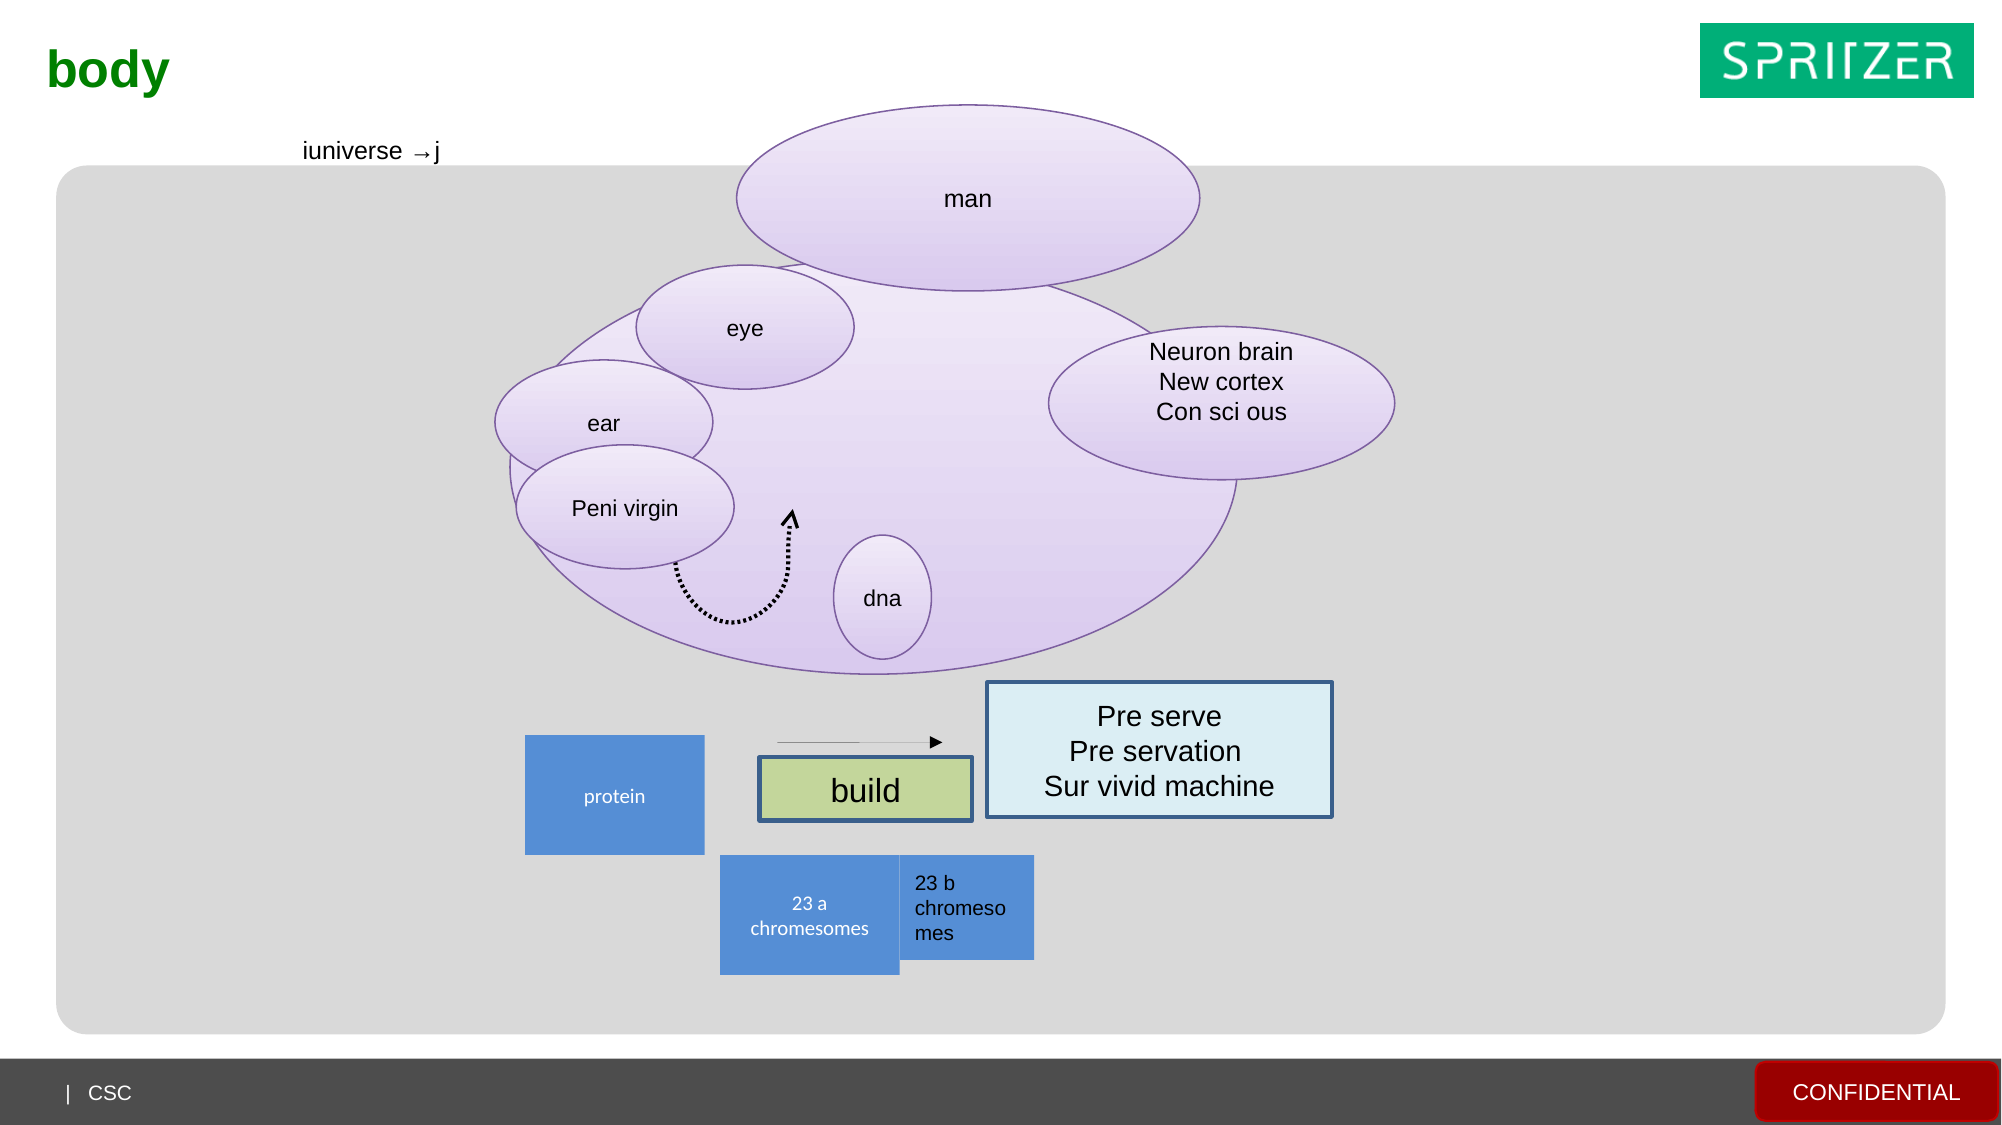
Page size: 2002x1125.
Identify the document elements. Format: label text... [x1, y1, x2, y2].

text_box eye [636, 265, 855, 390]
text_box Pre serve Pre servation Sur vivid machine [987, 682, 1332, 817]
text_box man [736, 104, 1200, 291]
text_box build [759, 757, 973, 821]
picture [1700, 23, 1974, 98]
text_box Peni virgin [516, 444, 735, 569]
text_box [510, 455, 535, 505]
text_box dna [833, 535, 932, 660]
text_box body [45, 27, 1955, 99]
text_box [556, 308, 663, 369]
text_box 23 b chromesomes [900, 855, 1035, 960]
text_box protein [525, 735, 705, 855]
text_box ear [494, 359, 713, 471]
text_box [533, 264, 1237, 675]
text_box Neuron brain New cortex Con sci ous [1048, 326, 1395, 480]
text_box iuniverse →j [68, 134, 675, 182]
text_box 23 a chromesomes [720, 855, 900, 975]
